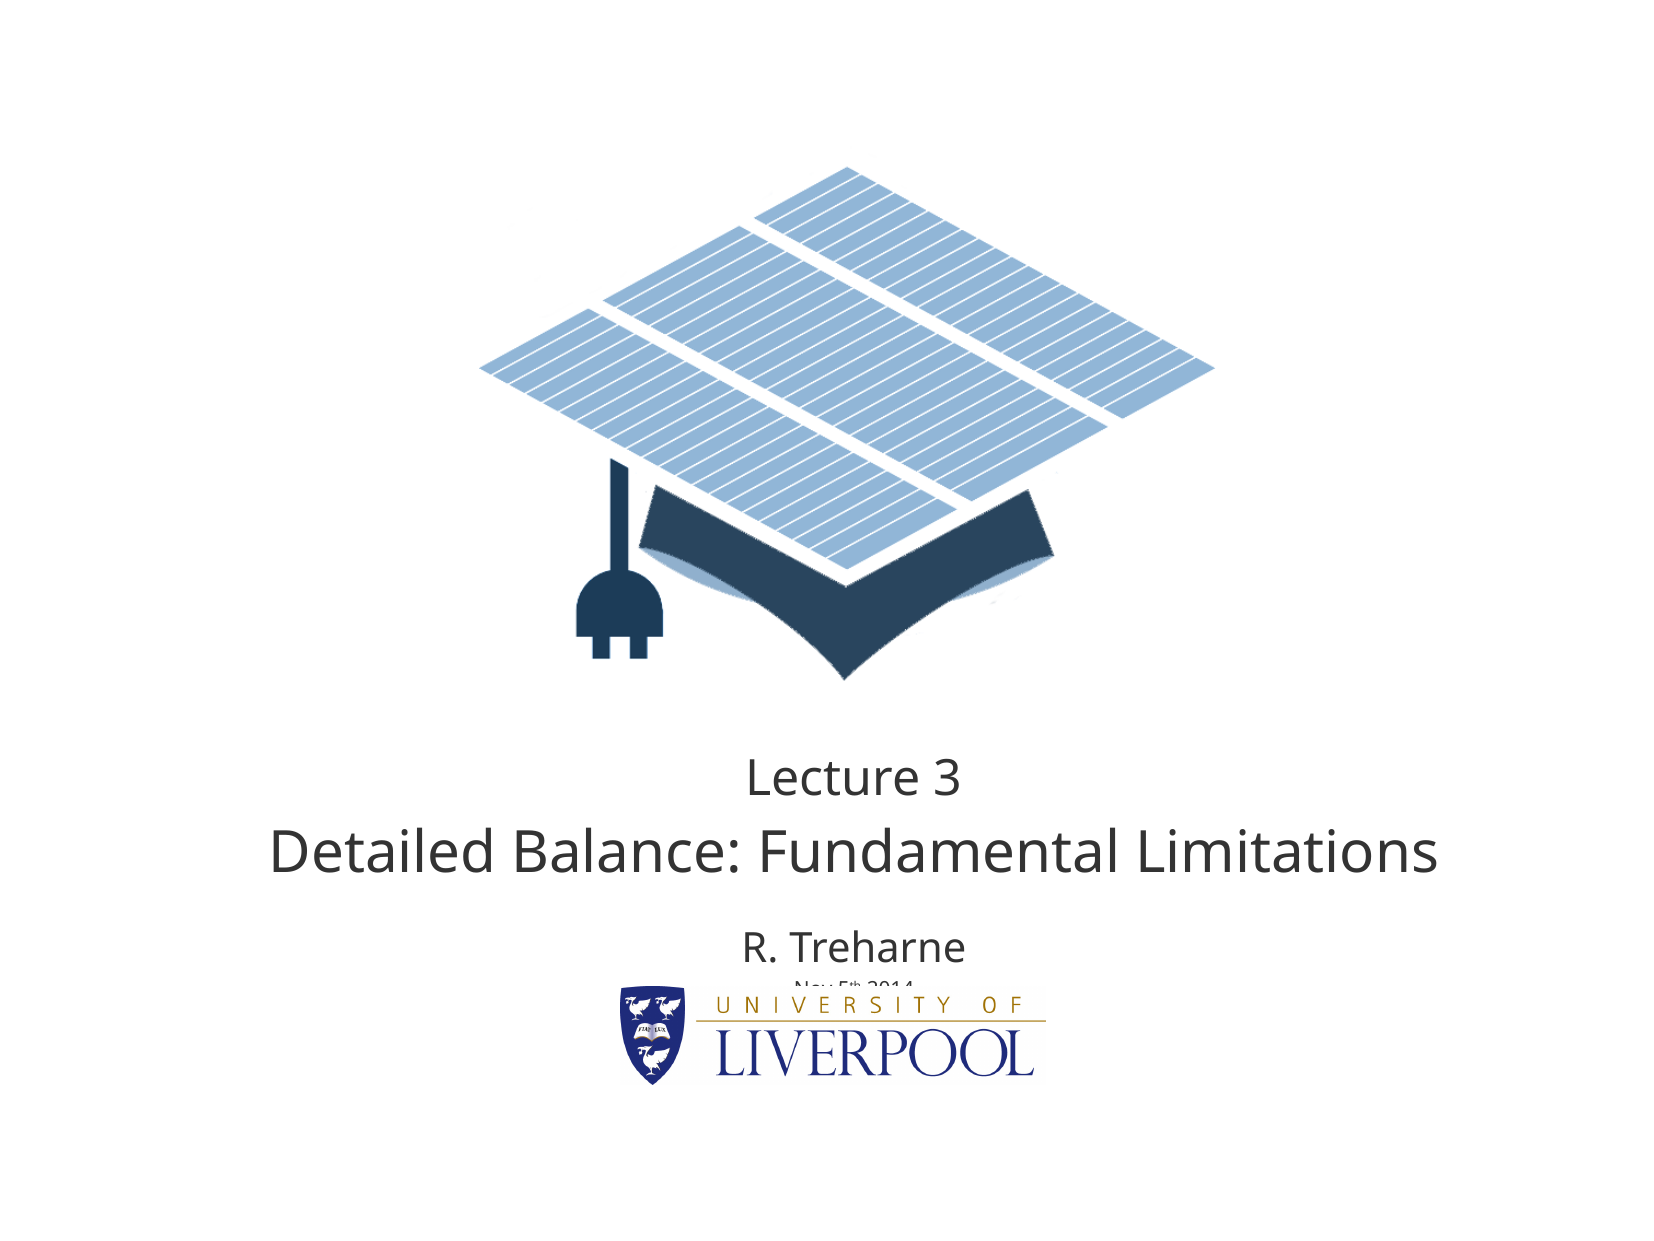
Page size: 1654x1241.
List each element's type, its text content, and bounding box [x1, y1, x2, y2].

picture [620, 986, 1046, 1085]
picture [454, 41, 1229, 734]
text_box Lecture 3 Detailed Balance: Fundamental Limitations R. Treharne Nov 5th 2014 [253, 734, 1443, 975]
